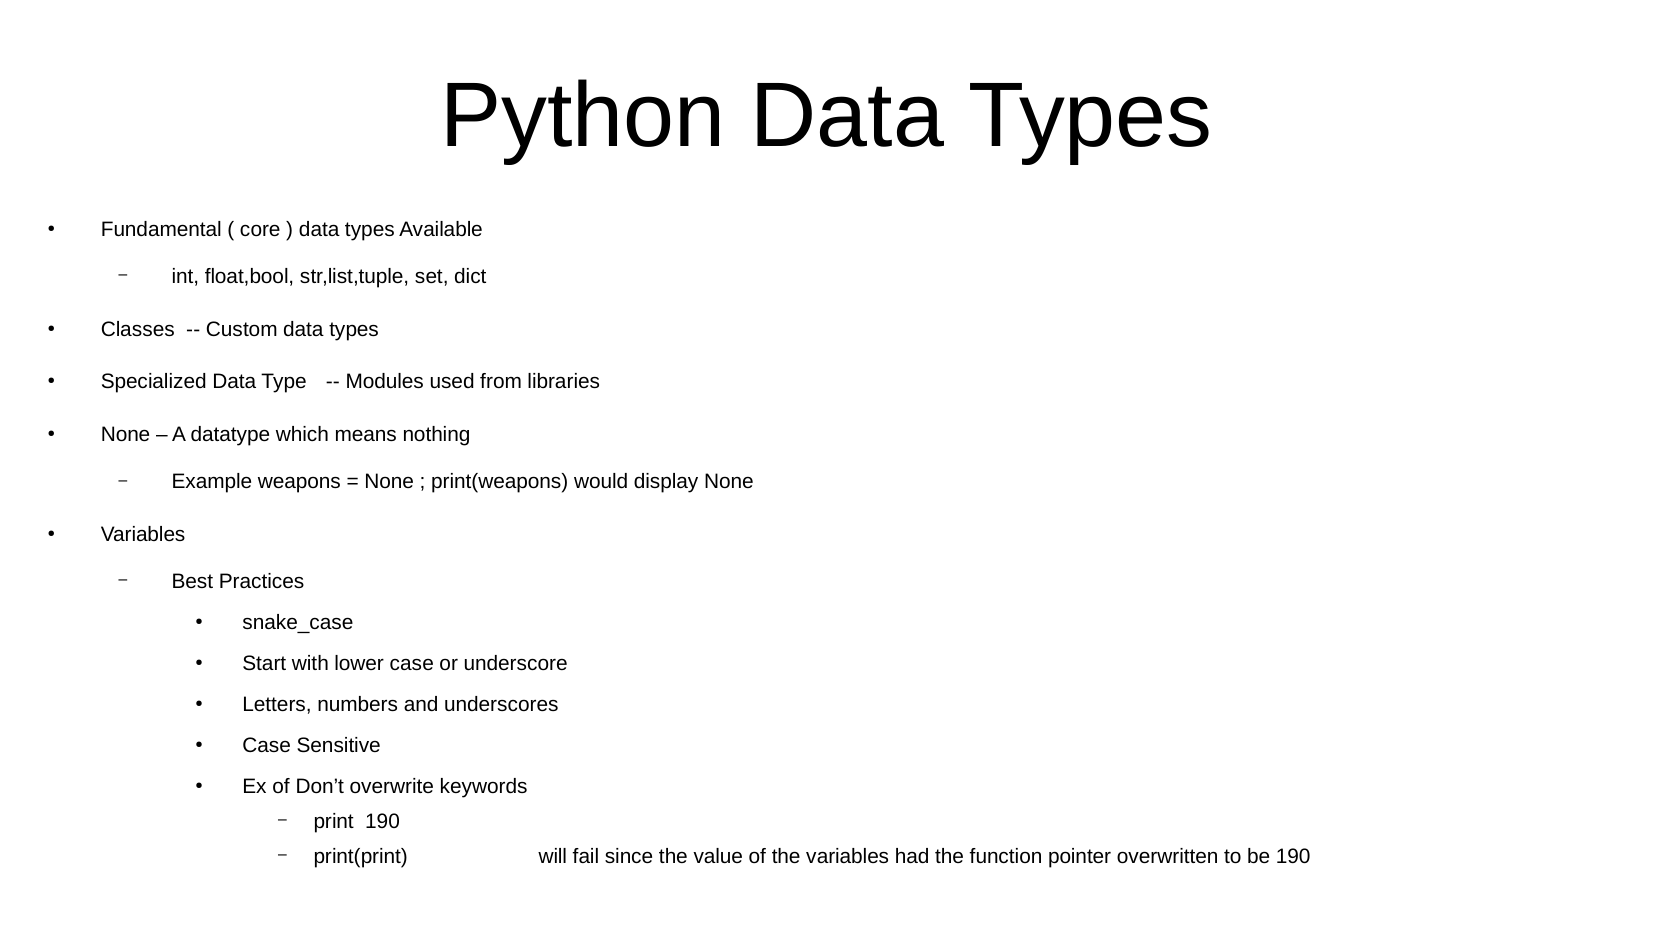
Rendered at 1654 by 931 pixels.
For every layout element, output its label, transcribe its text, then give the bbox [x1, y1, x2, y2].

title Python Data Types [82, 37, 1571, 193]
list Fundamental ( core ) data types Available int, float,bool, str,list,tuple, set, dict Classes -- Custom data types Specialized Data Type -- Modules used from libraries None – A datatype which means nothing Example weapons = None ; print(weapons) would display None Variables Best Practices snake_case Start with lower case or underscore Letters, numbers and underscores Case Sensitive Ex of Don’t overwrite keywords print 190 print(print) will fail since the value of the variables had the function pointer overwritten to be 190 [30, 217, 1571, 886]
